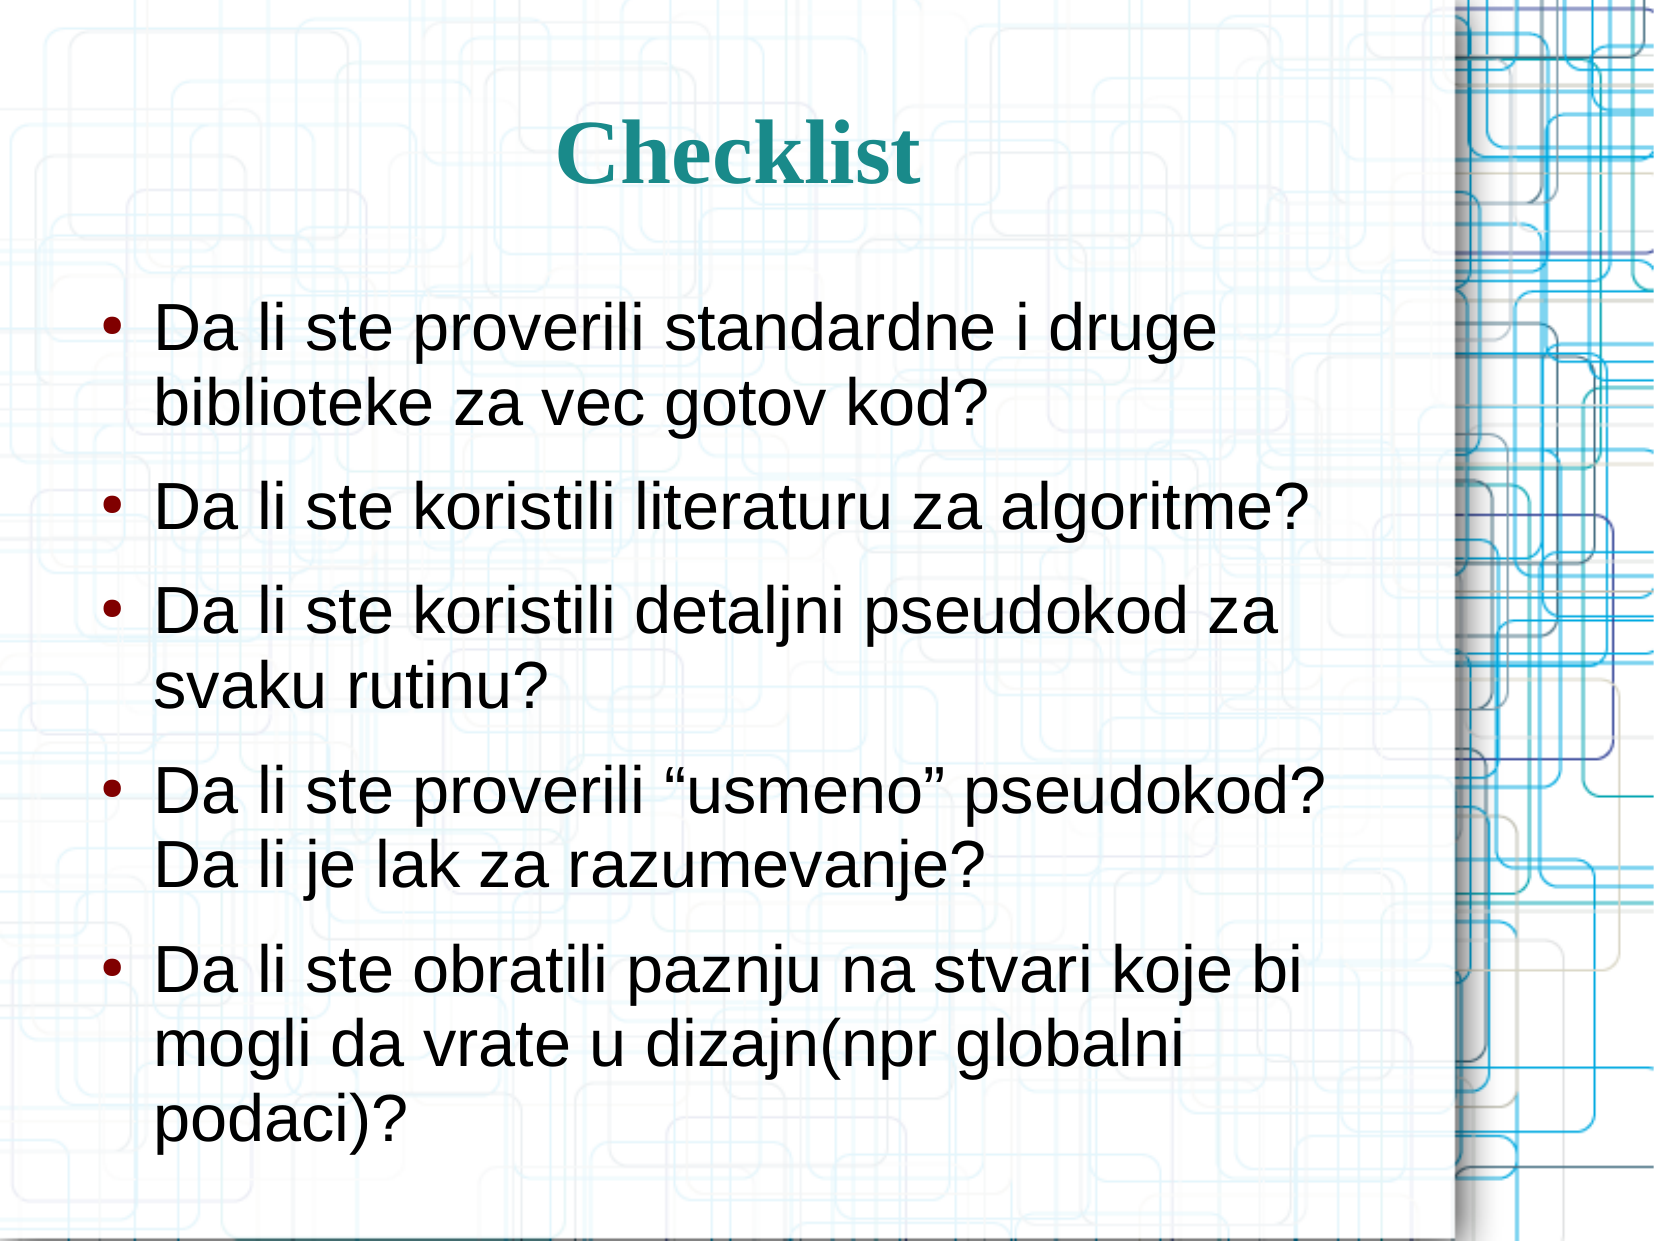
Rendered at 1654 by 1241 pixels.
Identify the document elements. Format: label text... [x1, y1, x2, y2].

title Checklist [59, 49, 1418, 257]
list Da li ste proverili standardne i druge biblioteke za vec gotov kod? Da li ste koristili literaturu za algoritme? Da li ste koristili detaljni pseudokod za svaku rutinu? Da li ste proverili “usmeno” pseudokod? Da li je lak za razumevanje? Da li ste obratili paznju na stvari koje bi mogli da vrate u dizajn(npr globalni podaci)? [82, 290, 1418, 1157]
picture [0, 0, 1654, 1241]
